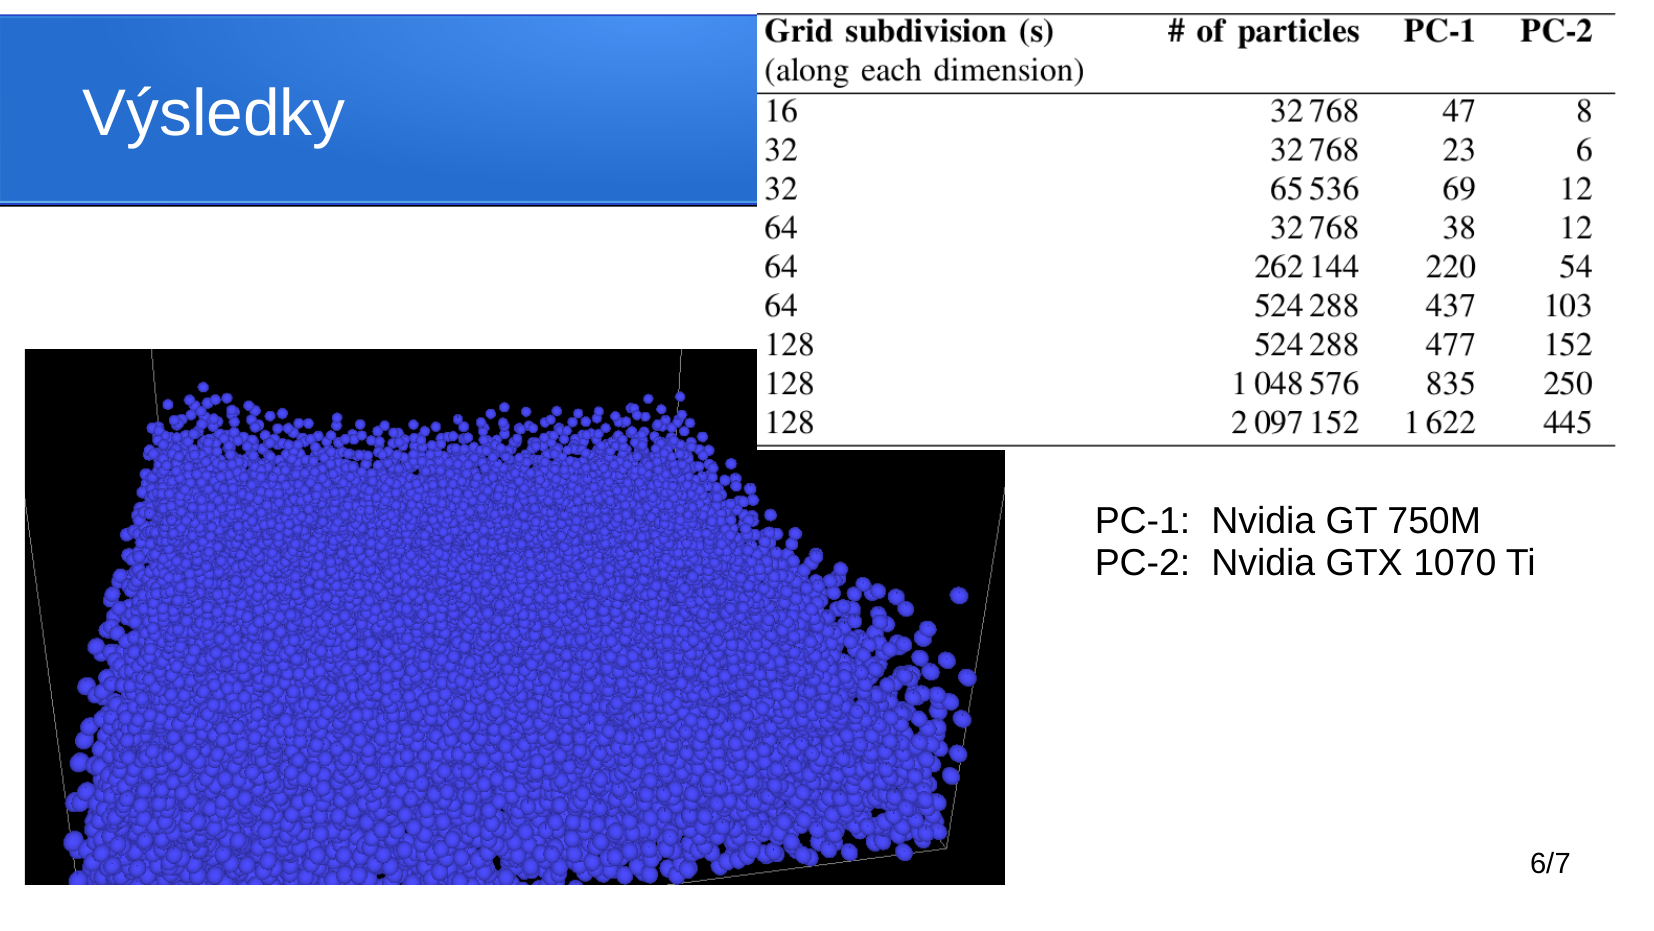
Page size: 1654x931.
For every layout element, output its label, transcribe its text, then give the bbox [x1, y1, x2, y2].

picture [24, 10, 1616, 886]
title Výsledky [82, 35, 757, 189]
text_box PC-1: Nvidia GT 750M PC-2: Nvidia GTX 1070 Ti [1080, 492, 1561, 592]
